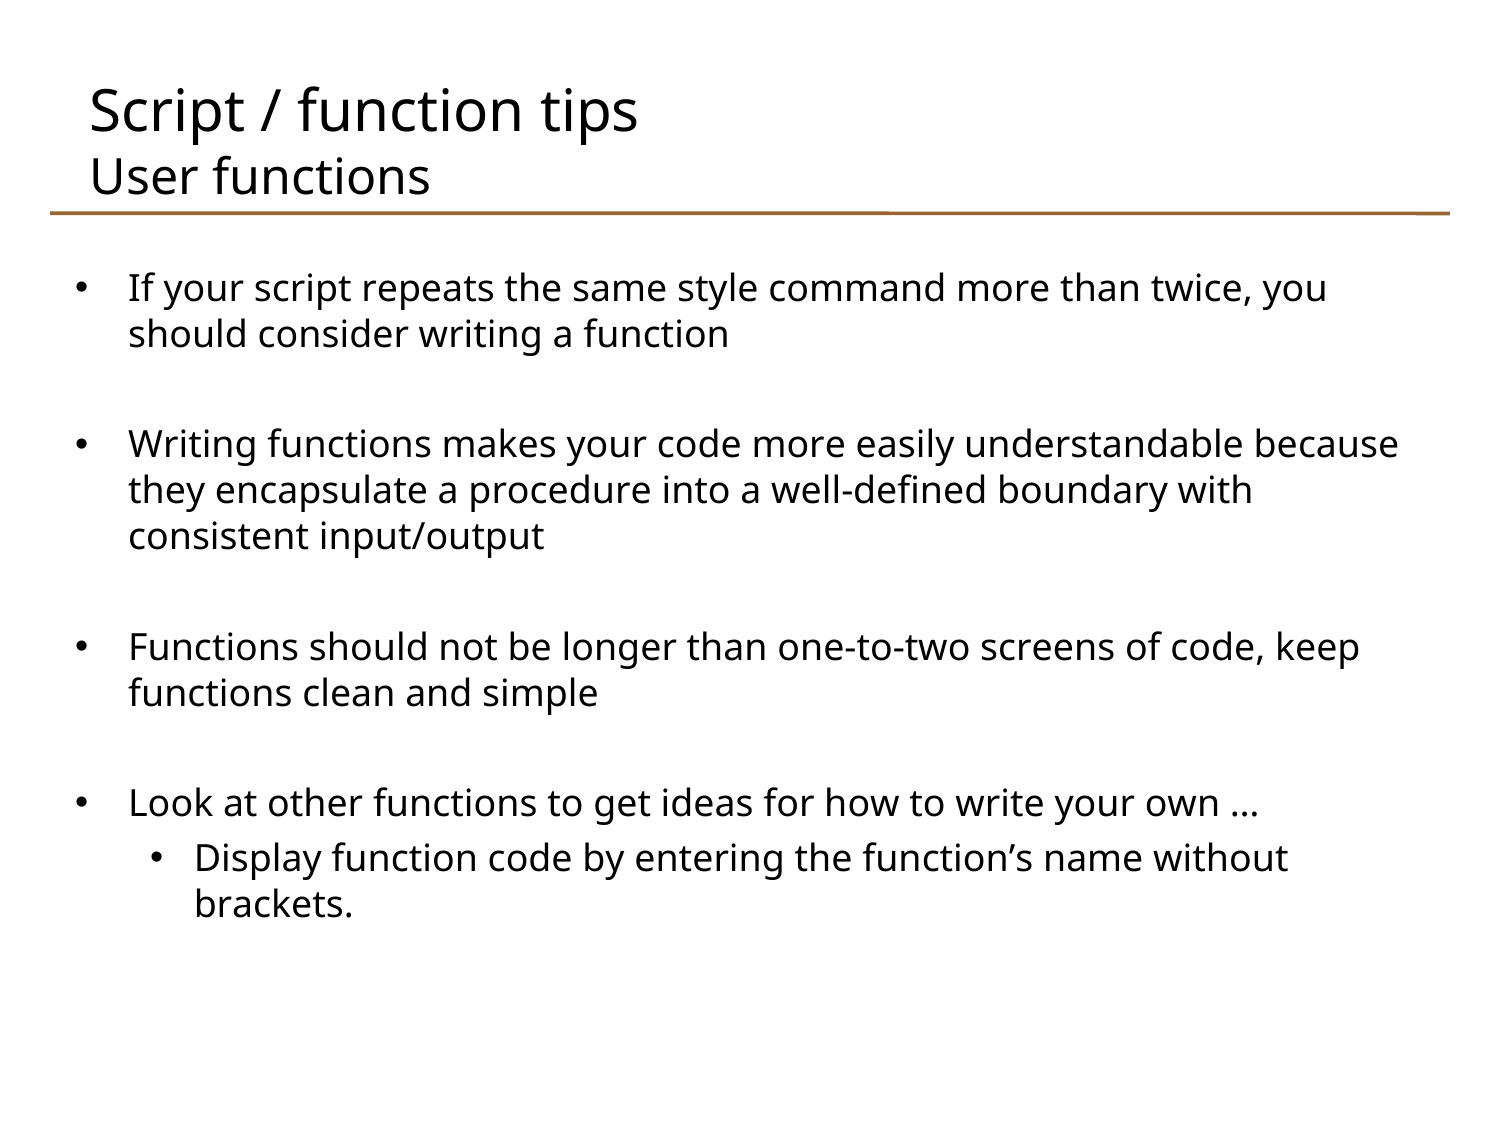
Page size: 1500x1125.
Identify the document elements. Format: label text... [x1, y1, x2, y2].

text_box Script / function tips User functions [75, 44, 1425, 233]
text_box If your script repeats the same style command more than twice, you should consider writing a function Writing functions makes your code more easily understandable because they encapsulate a procedure into a well-defined boundary with consistent input/output Functions should not be longer than one-to-two screens of code, keep functions clean and simple Look at other functions to get ideas for how to write your own … Display function code by entering the function’s name without brackets. [75, 263, 1425, 1006]
